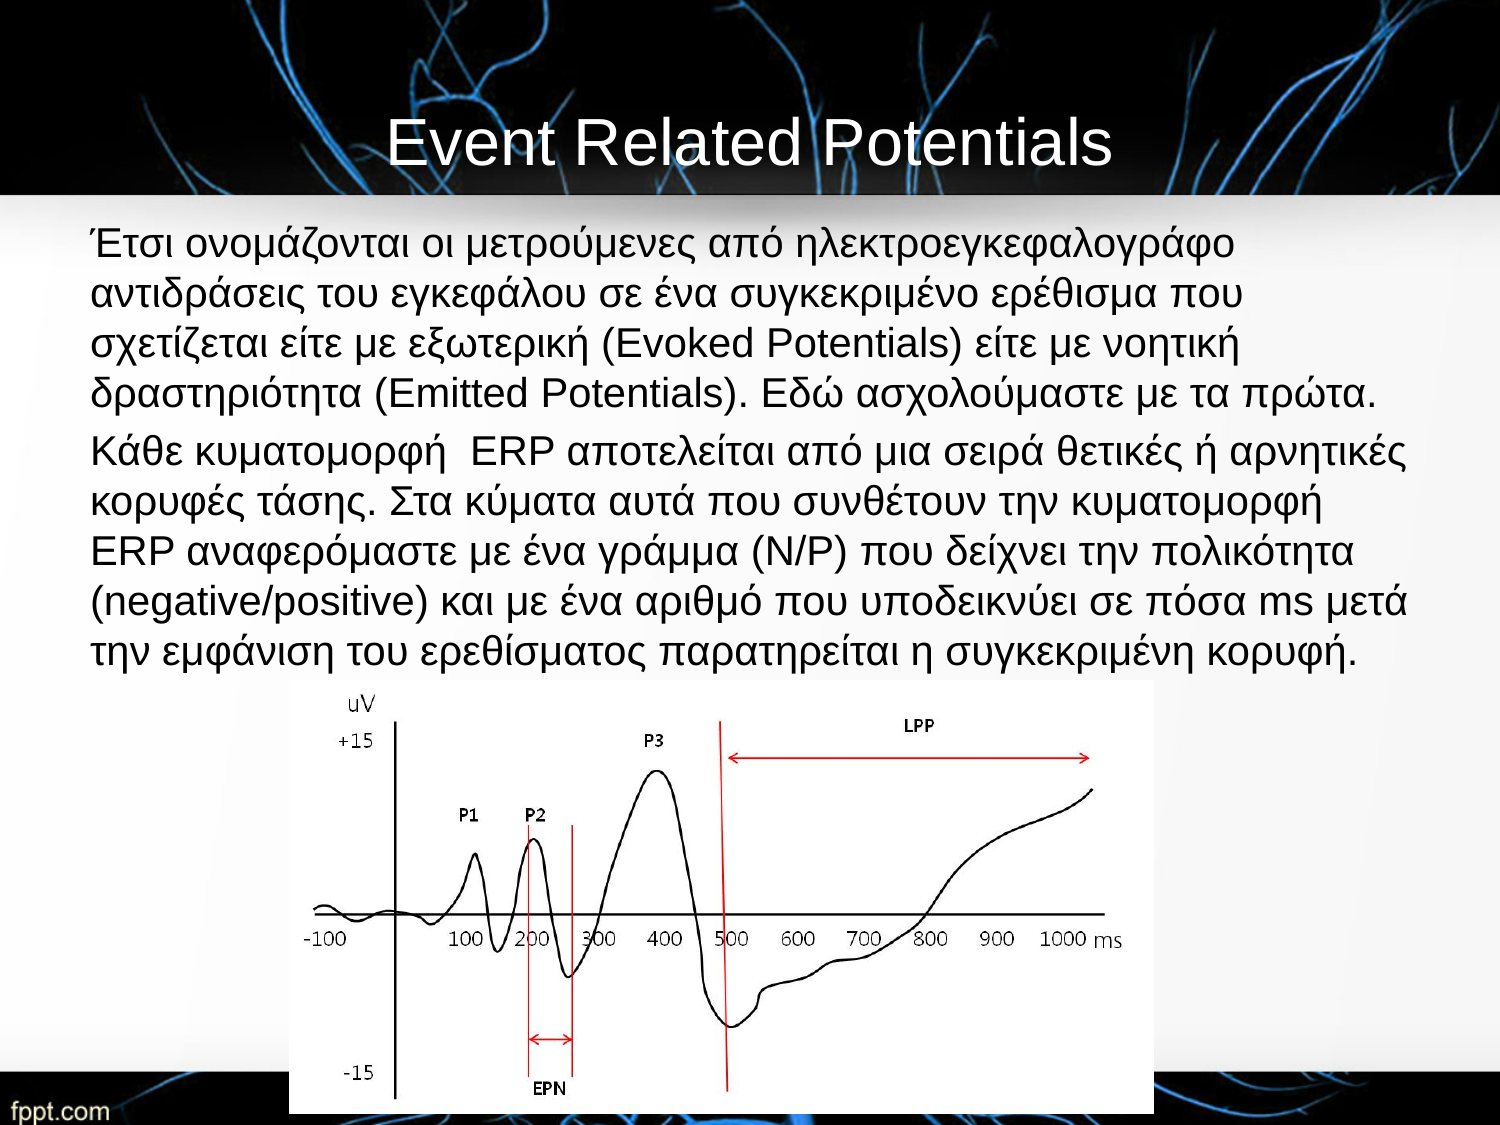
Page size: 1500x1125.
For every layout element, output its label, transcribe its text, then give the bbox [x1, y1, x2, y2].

list Έτσι ονομάζονται οι μετρούμενες από ηλεκτροεγκεφαλογράφο αντιδράσεις του εγκεφάλου σε ένα συγκεκριμένο ερέθισμα που σχετίζεται είτε με εξωτερική (Εvoked Potentials) είτε με νοητική δραστηριότητα (Emitted Potentials). Εδώ ασχολούμαστε με τα πρώτα. Κάθε κυματομορφή ERP αποτελείται από μια σειρά θετικές ή αρνητικές κορυφές τάσης. Στα κύματα αυτά που συνθέτουν την κυματομορφή ERP αναφερόμαστε με ένα γράμμα (N/P) που δείχνει την πολικότητα (negative/positive) και με ένα αριθμό που υποδεικνύει σε πόσα ms μετά την εμφάνιση του ερεθίσματος παρατηρείται η συγκεκριμένη κορυφή. [75, 208, 1425, 951]
picture [0, 0, 1500, 1125]
title Event Related Potentials [75, 45, 1425, 208]
